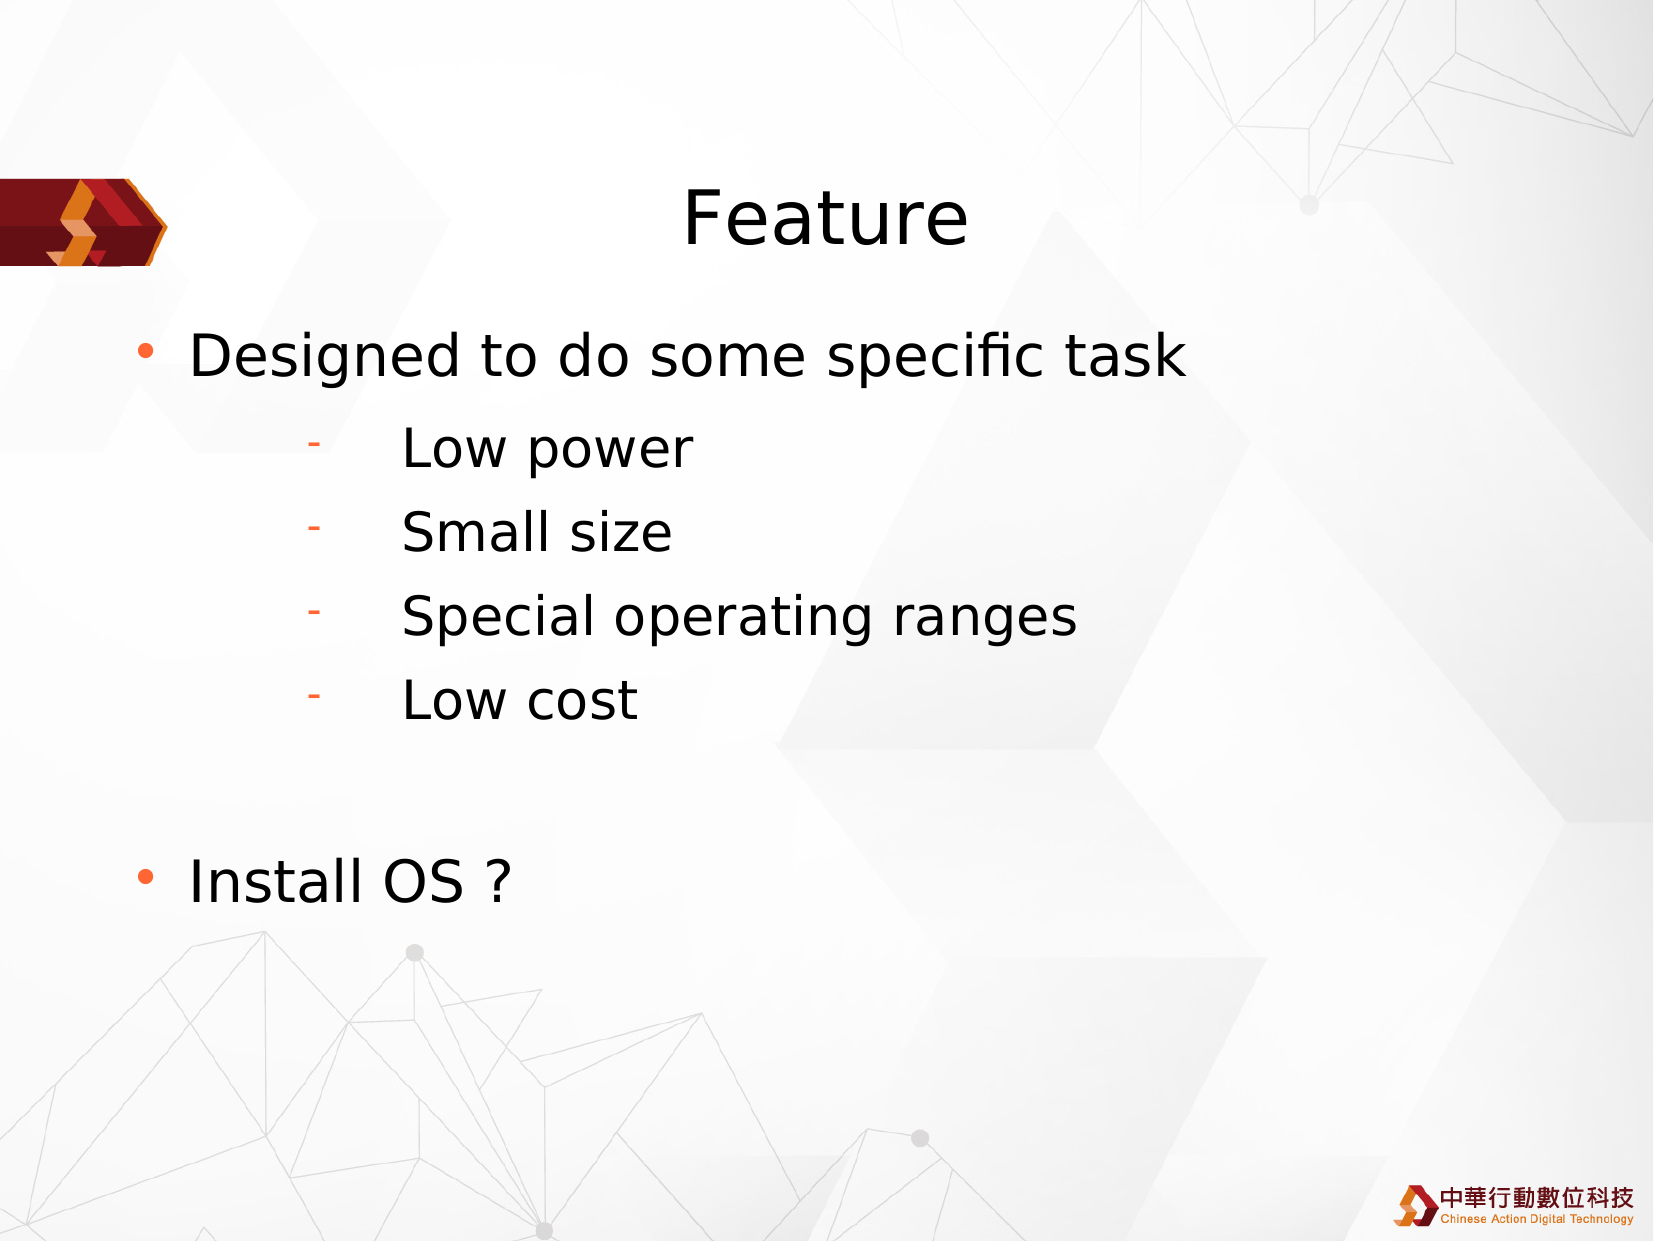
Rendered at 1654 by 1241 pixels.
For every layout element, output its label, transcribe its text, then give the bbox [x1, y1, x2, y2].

picture [0, 0, 1654, 1241]
list Designed to do some specific task Low power Small size Special operating ranges Low cost Install OS ? [118, 319, 1571, 1040]
title Feature [82, 112, 1571, 320]
